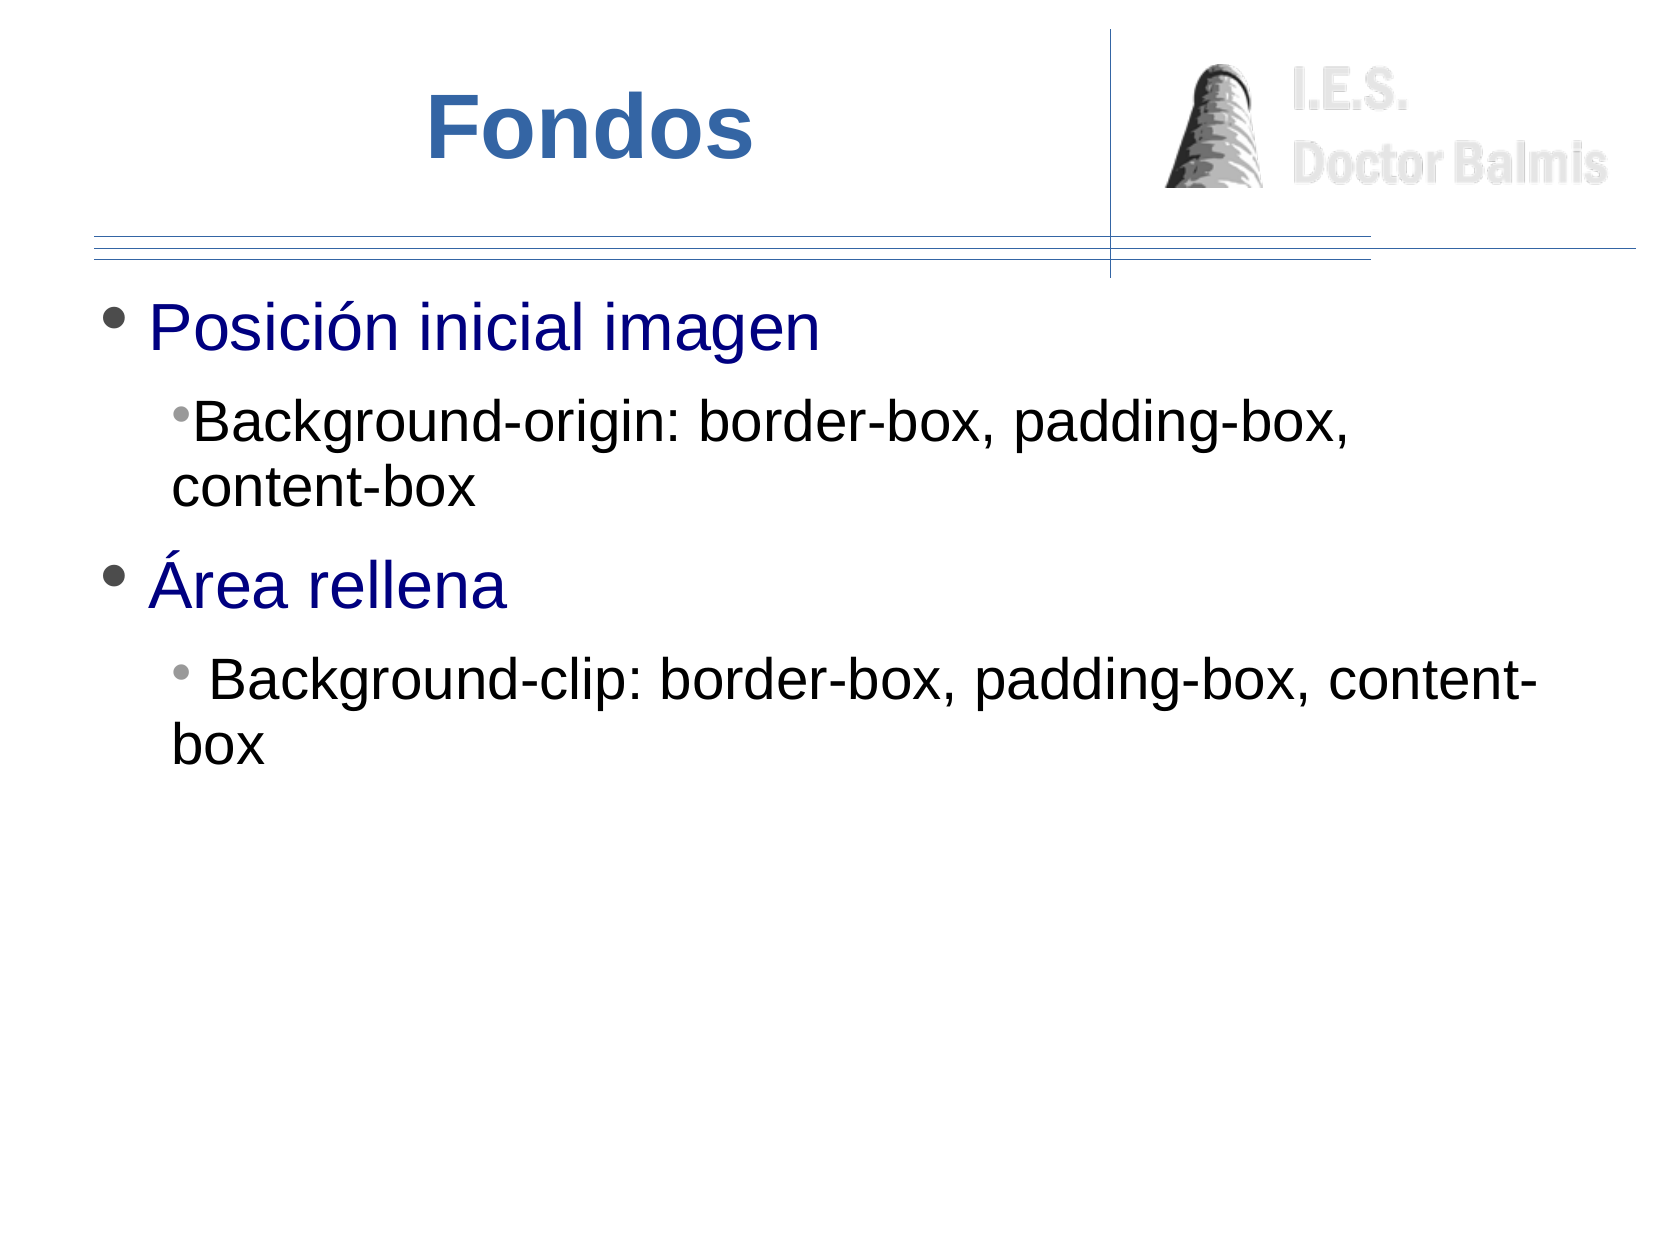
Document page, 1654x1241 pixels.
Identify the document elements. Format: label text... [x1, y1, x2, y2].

list Posición inicial imagen Background-origin: border-box, padding-box, content-box Área rellena Background-clip: border-box, padding-box, content-box [82, 290, 1571, 1010]
title Fondos [118, 23, 1063, 231]
picture [1133, 64, 1619, 188]
